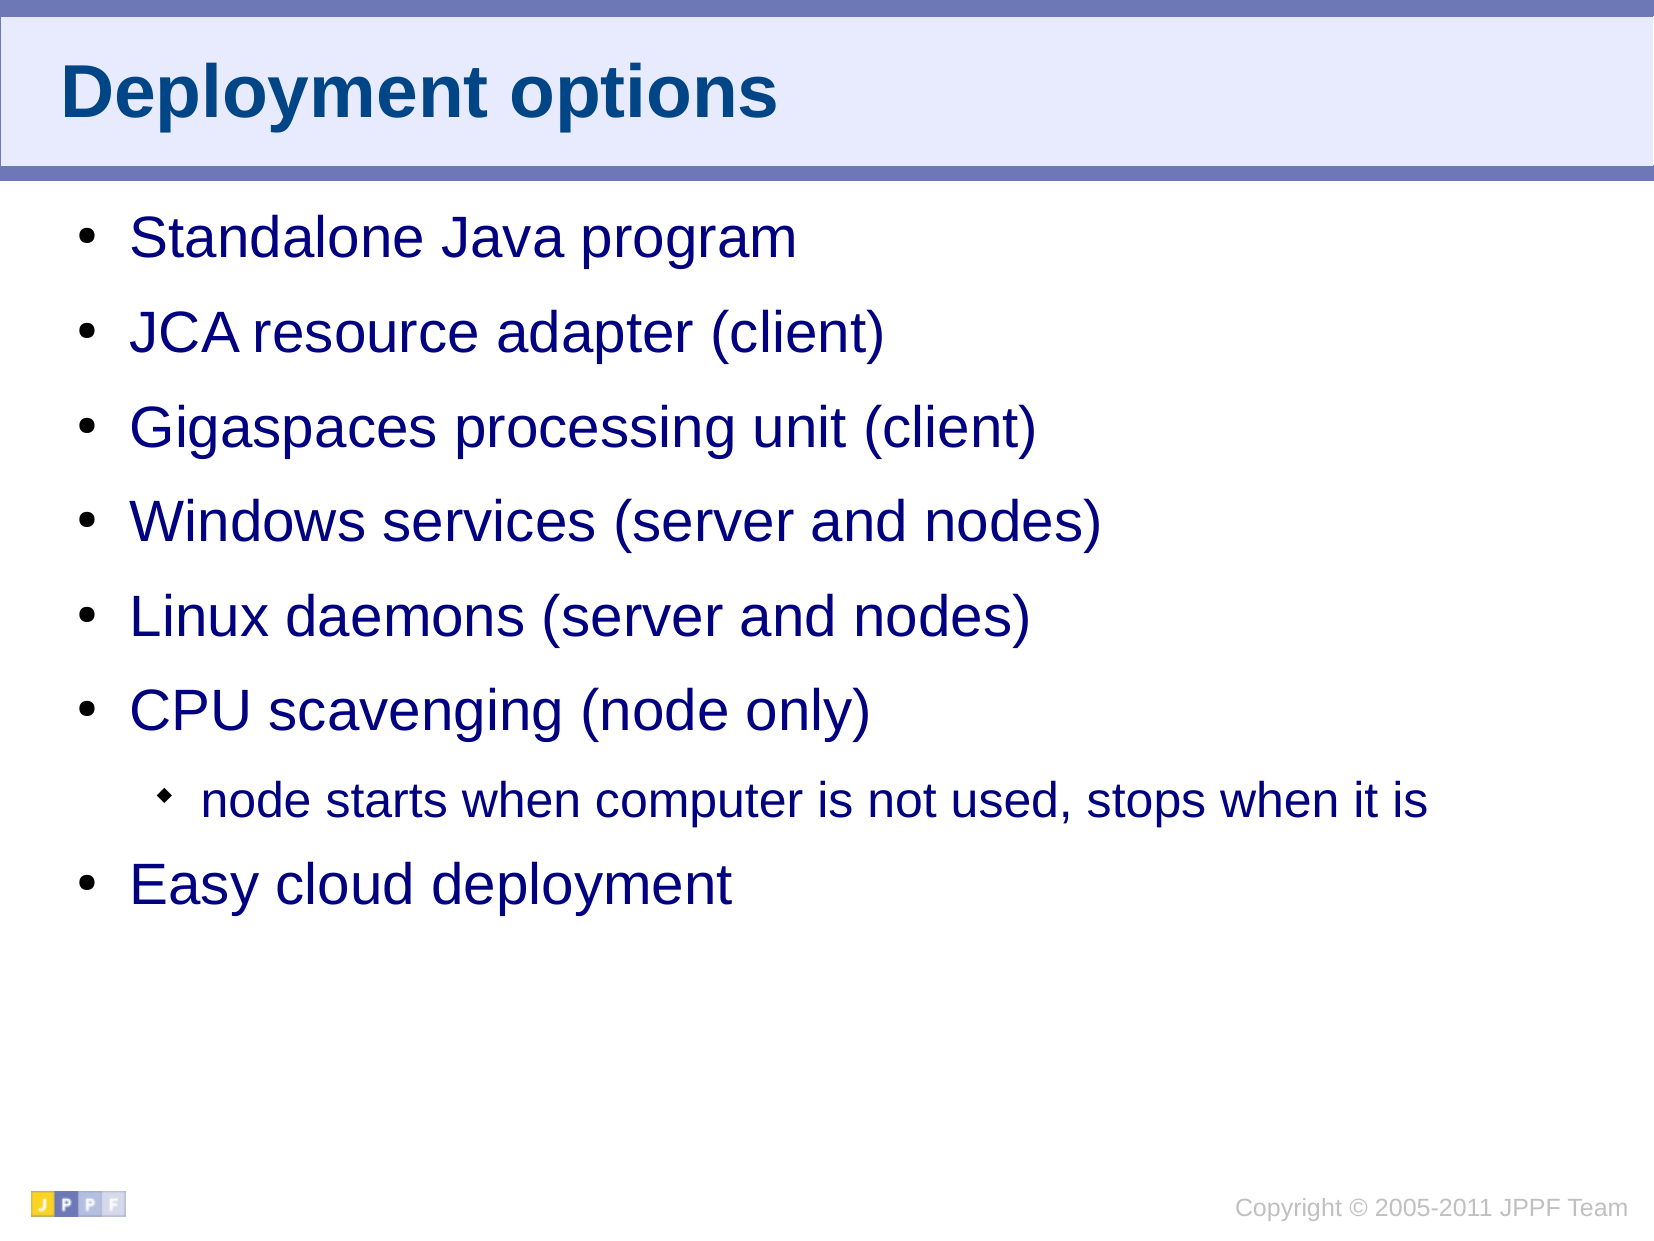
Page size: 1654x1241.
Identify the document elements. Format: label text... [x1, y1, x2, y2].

list Standalone Java program JCA resource adapter (client) Gigaspaces processing unit (client) Windows services (server and nodes) Linux daemons (server and nodes) CPU scavenging (node only) node starts when computer is not used, stops when it is Easy cloud deployment [58, 205, 1589, 1125]
title Deployment options [0, 16, 1653, 167]
picture [0, 181, 1654, 1241]
